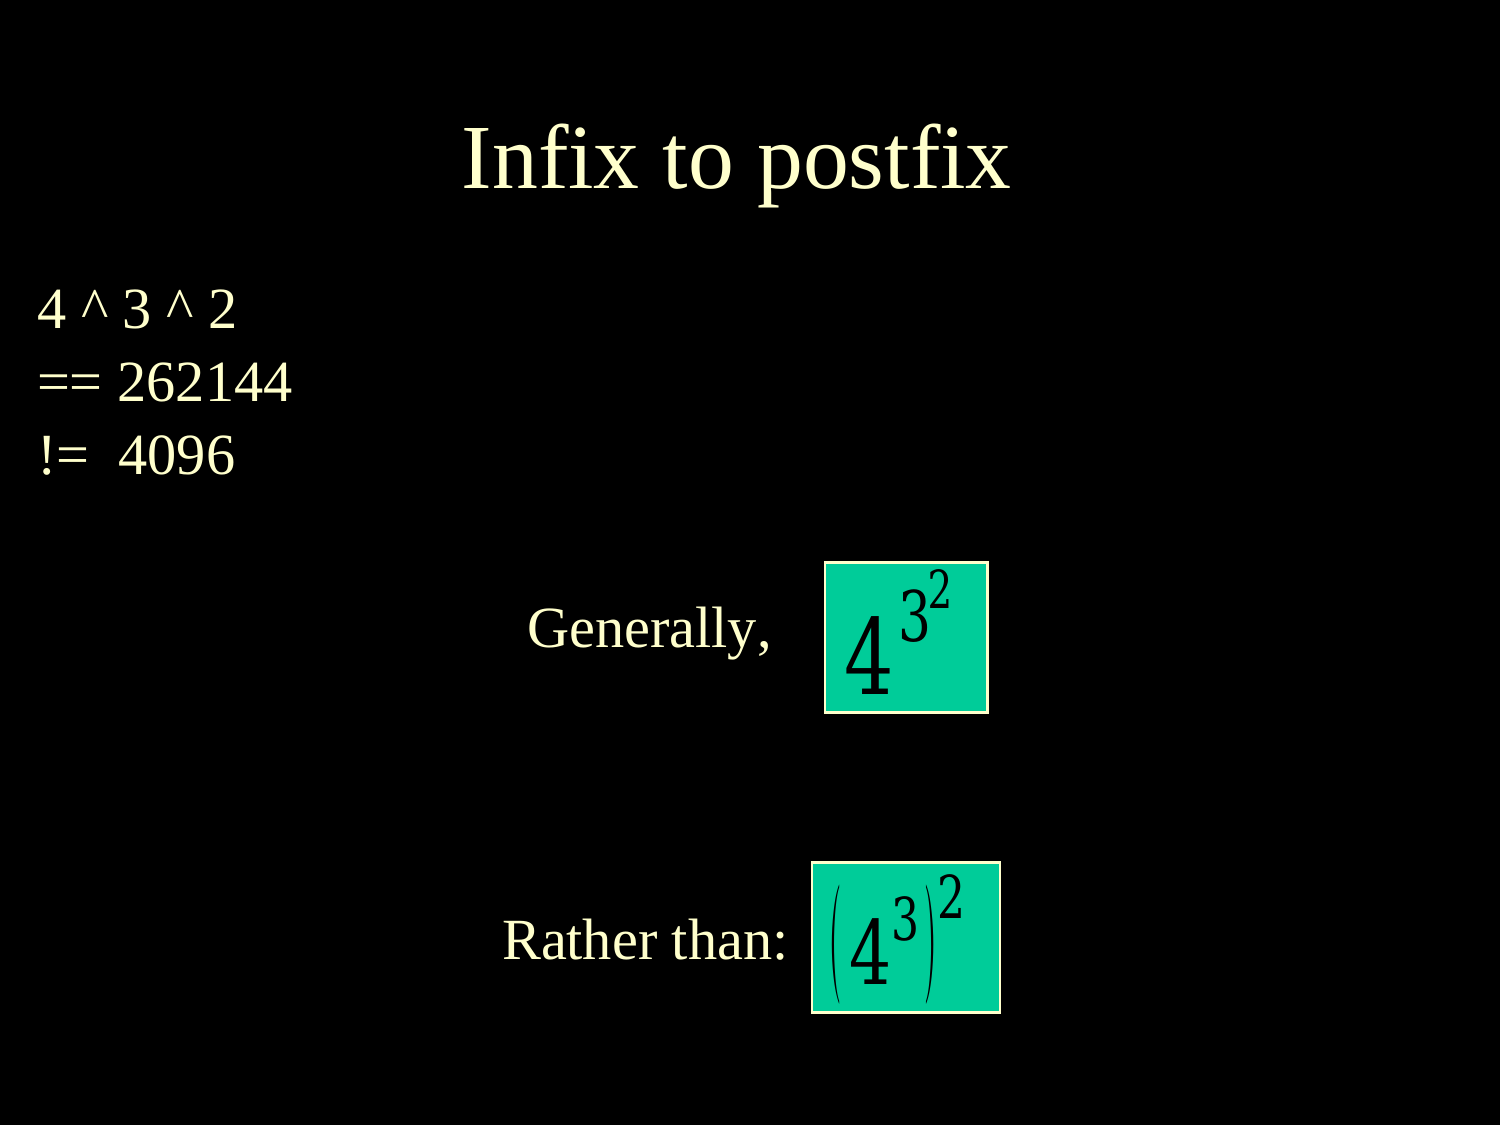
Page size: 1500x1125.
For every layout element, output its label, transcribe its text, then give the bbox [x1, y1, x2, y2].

chart [812, 862, 989, 1011]
title Infix to postfix [8, 62, 1467, 253]
text_box Rather than: [487, 900, 804, 981]
text_box Generally, [512, 587, 787, 668]
chart [825, 562, 981, 718]
text_box [981, 562, 988, 713]
list 4 ^ 3 ^ 2 == 262144 != 4096 [22, 274, 1482, 526]
